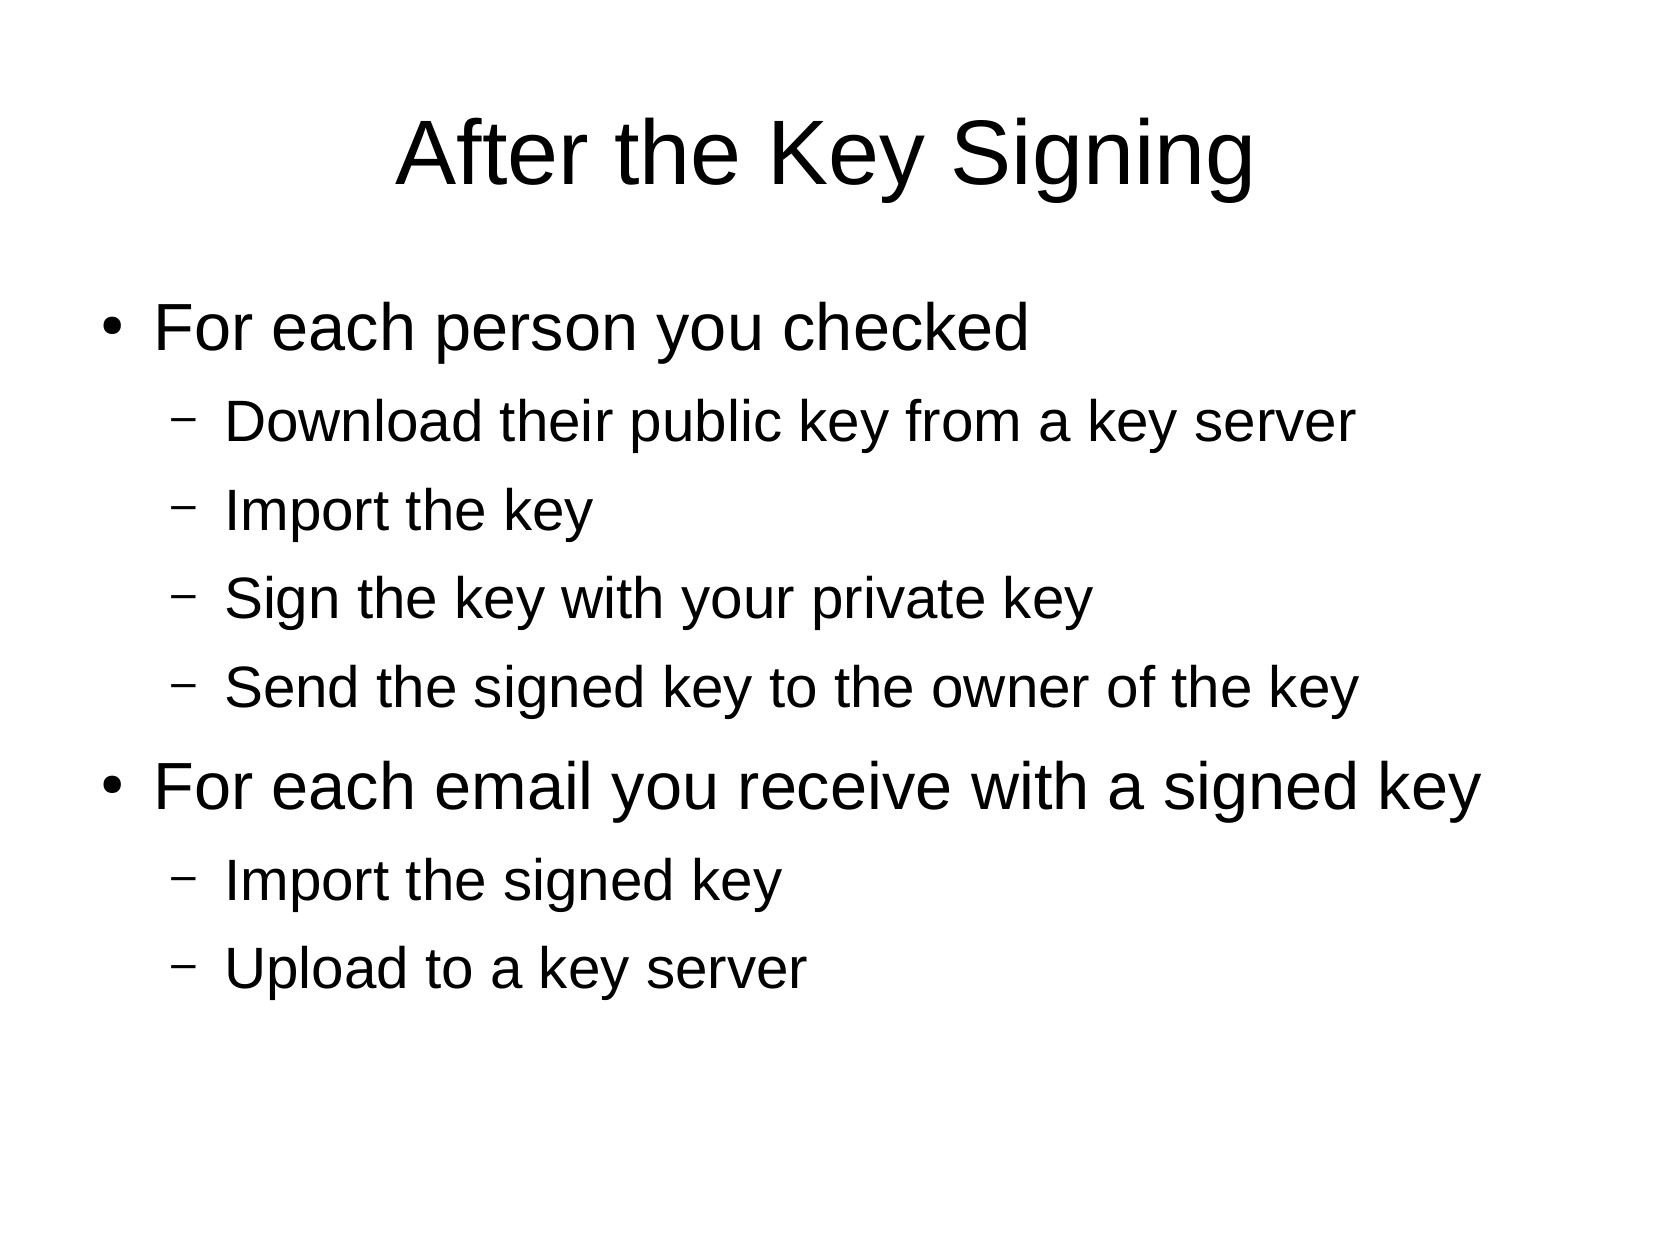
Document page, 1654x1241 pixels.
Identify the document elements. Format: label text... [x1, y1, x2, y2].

title After the Key Signing [82, 49, 1571, 257]
list For each person you checked Download their public key from a key server Import the key Sign the key with your private key Send the signed key to the owner of the key For each email you receive with a signed key Import the signed key Upload to a key server [82, 290, 1571, 1010]
